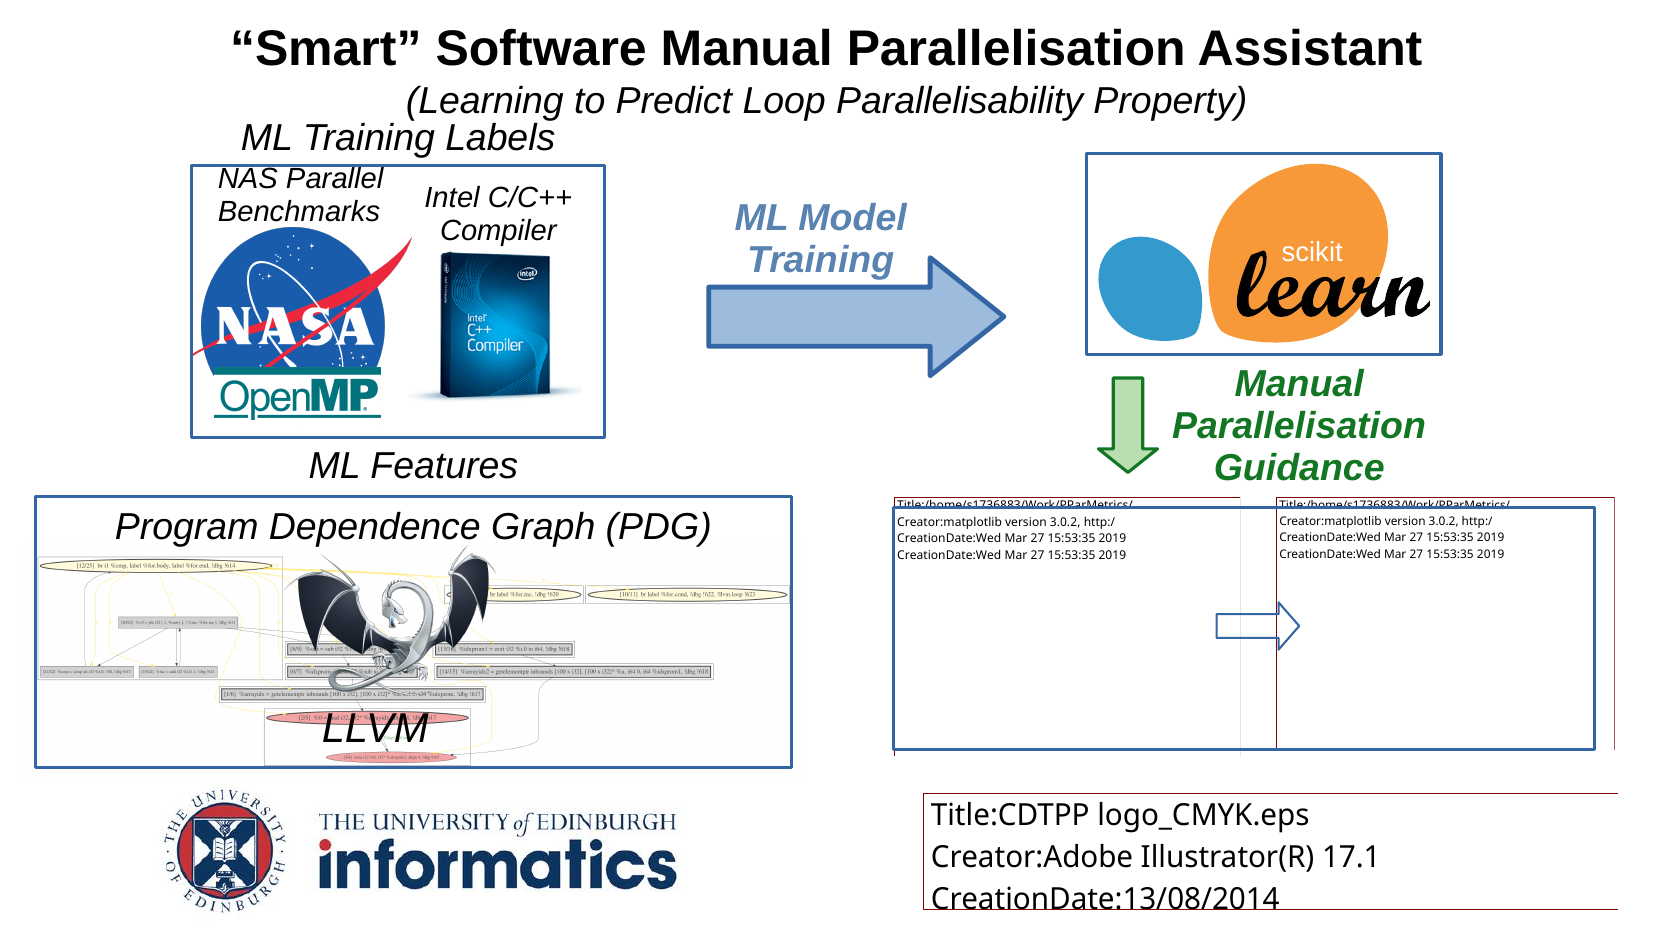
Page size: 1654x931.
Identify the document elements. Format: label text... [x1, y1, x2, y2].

text_box Intel C/C++ Compiler [403, 173, 593, 261]
text_box [1098, 377, 1133, 473]
text_box ML Model Training [708, 188, 934, 288]
title (Learning to Predict Loop Parallelisability Property) [0, 79, 1654, 122]
picture [893, 751, 1241, 756]
text_box ML Features [35, 437, 792, 494]
picture [1218, 616, 1241, 636]
picture [1275, 509, 1593, 748]
picture [1275, 496, 1615, 750]
picture [193, 225, 582, 427]
picture [895, 509, 1241, 748]
text_box NAS Parallel Benchmarks [203, 167, 404, 236]
picture [921, 791, 1618, 910]
picture [1098, 163, 1430, 343]
text_box Manual Parallelisation Guidance [1133, 355, 1465, 497]
title “Smart” Software Manual Parallelisation Assistant [0, 0, 1654, 79]
text_box LLVM [307, 696, 449, 766]
picture [893, 496, 1241, 506]
picture [37, 519, 790, 766]
text_box Program Dependence Graph (PDG) [37, 498, 790, 556]
picture [23, 542, 804, 922]
text_box [708, 260, 1004, 376]
text_box ML Training Labels [191, 122, 605, 166]
picture [1275, 607, 1296, 645]
